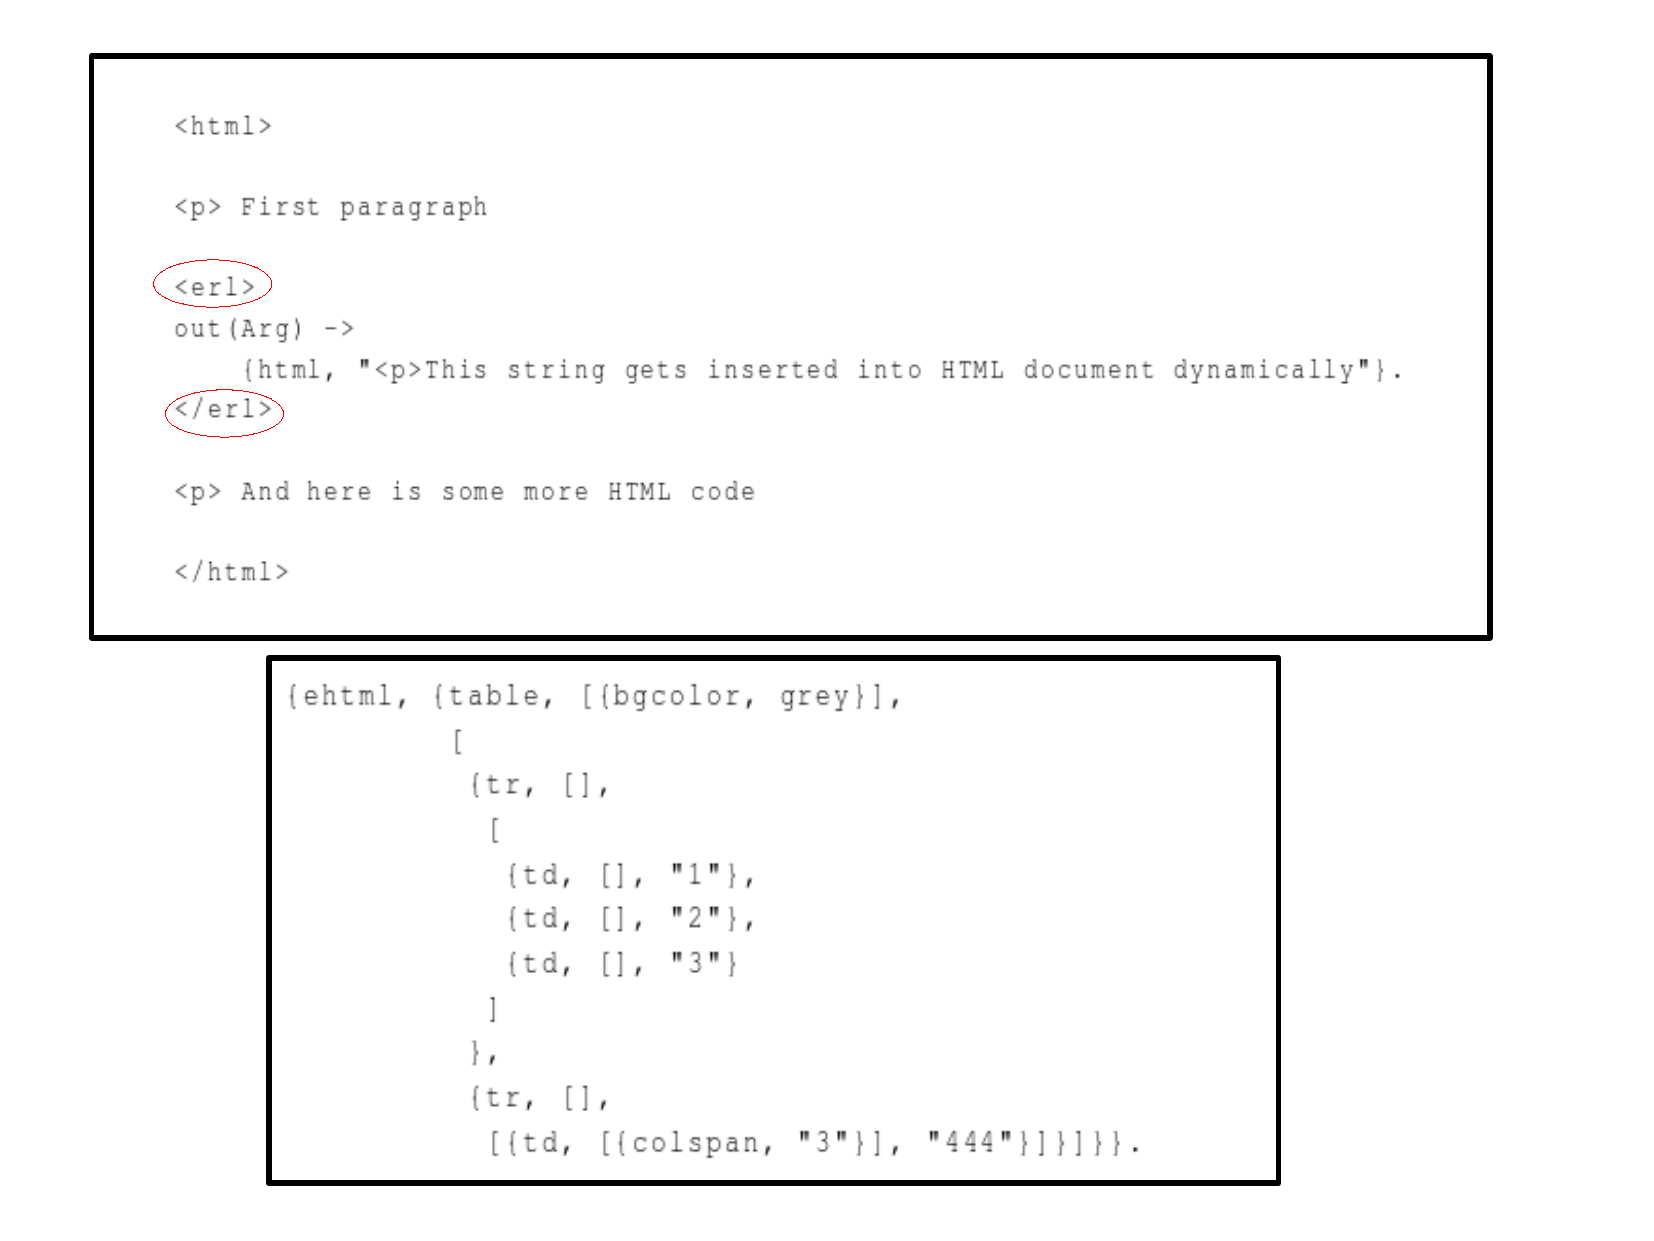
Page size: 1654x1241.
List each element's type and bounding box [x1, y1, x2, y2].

picture [94, 59, 1488, 635]
picture [271, 660, 1276, 1181]
